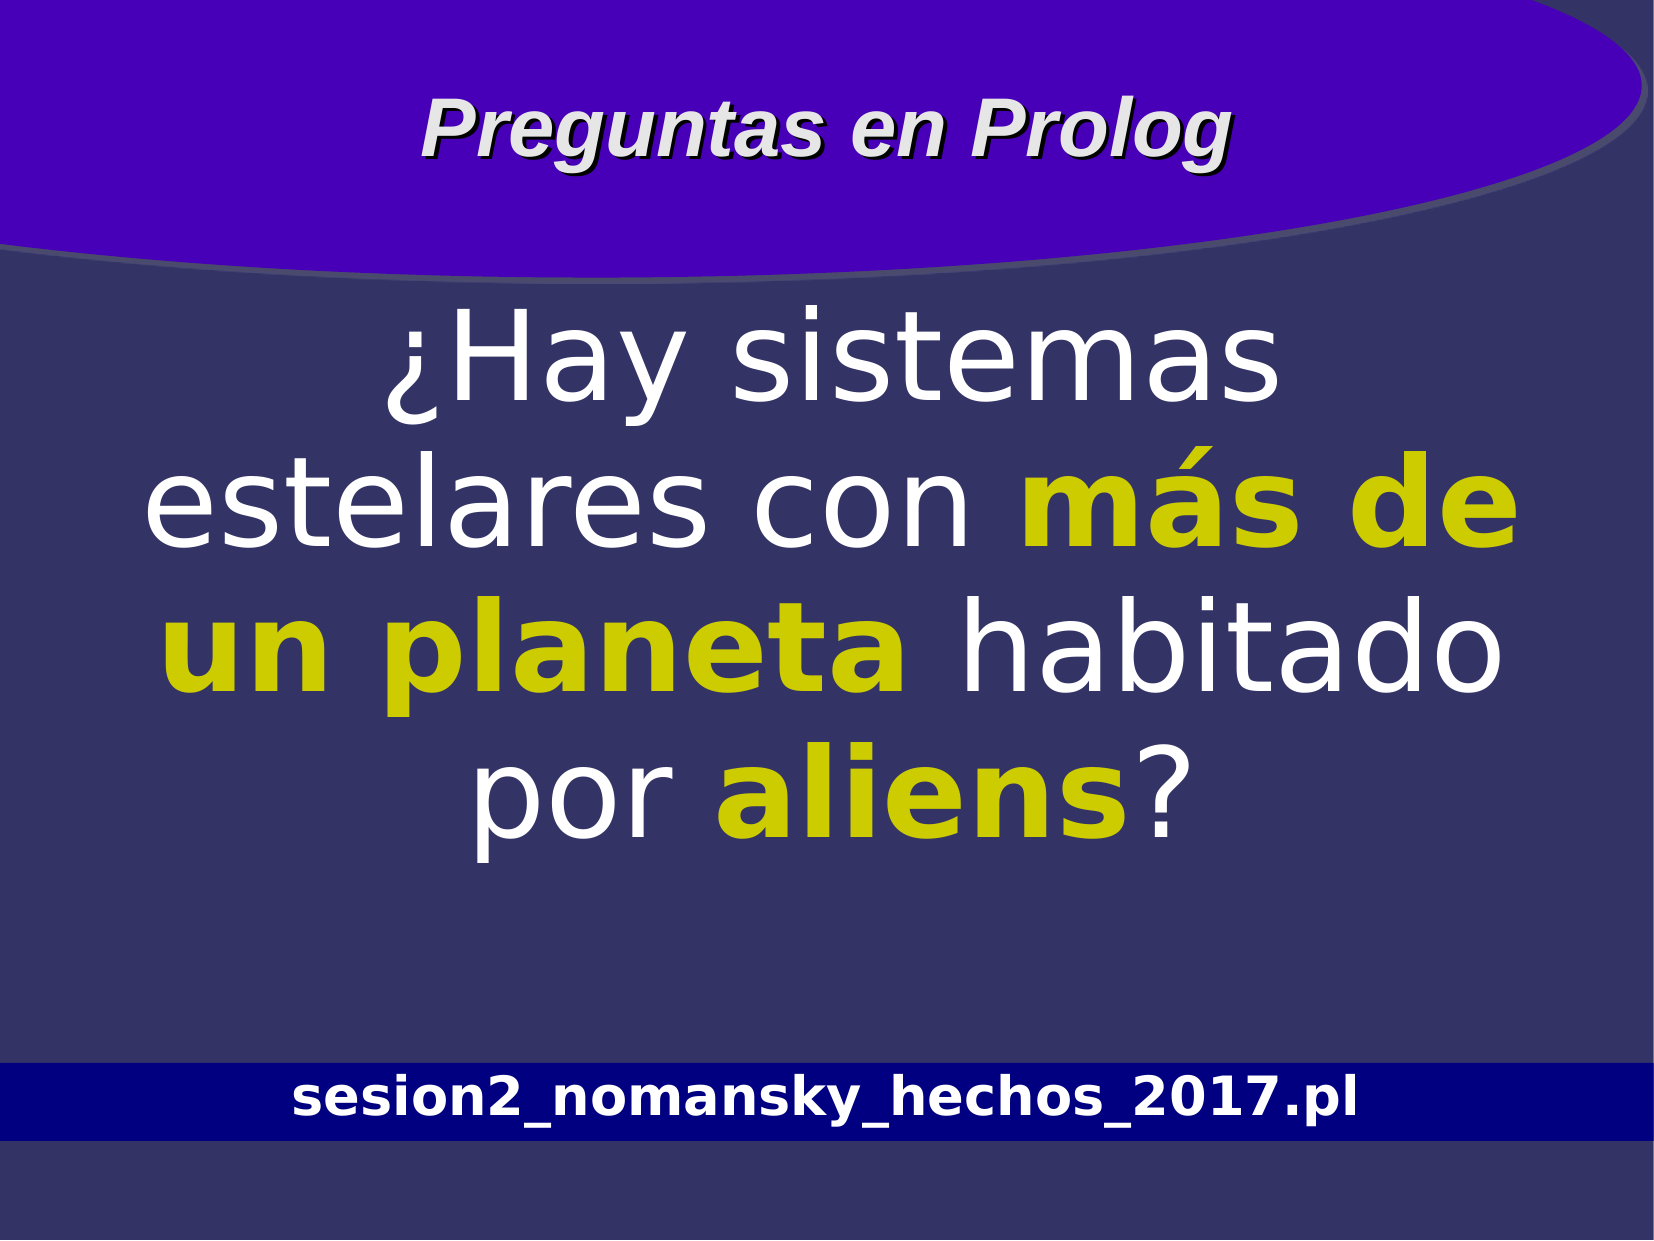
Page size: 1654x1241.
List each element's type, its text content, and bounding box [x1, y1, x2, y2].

title Preguntas en Prolog [121, 19, 1534, 227]
text_box sesion2_nomansky_hechos_2017.pl [0, 1062, 1654, 1141]
text_box ¿Hay sistemas estelares con más de un planeta habitado por aliens? [69, 261, 1595, 891]
